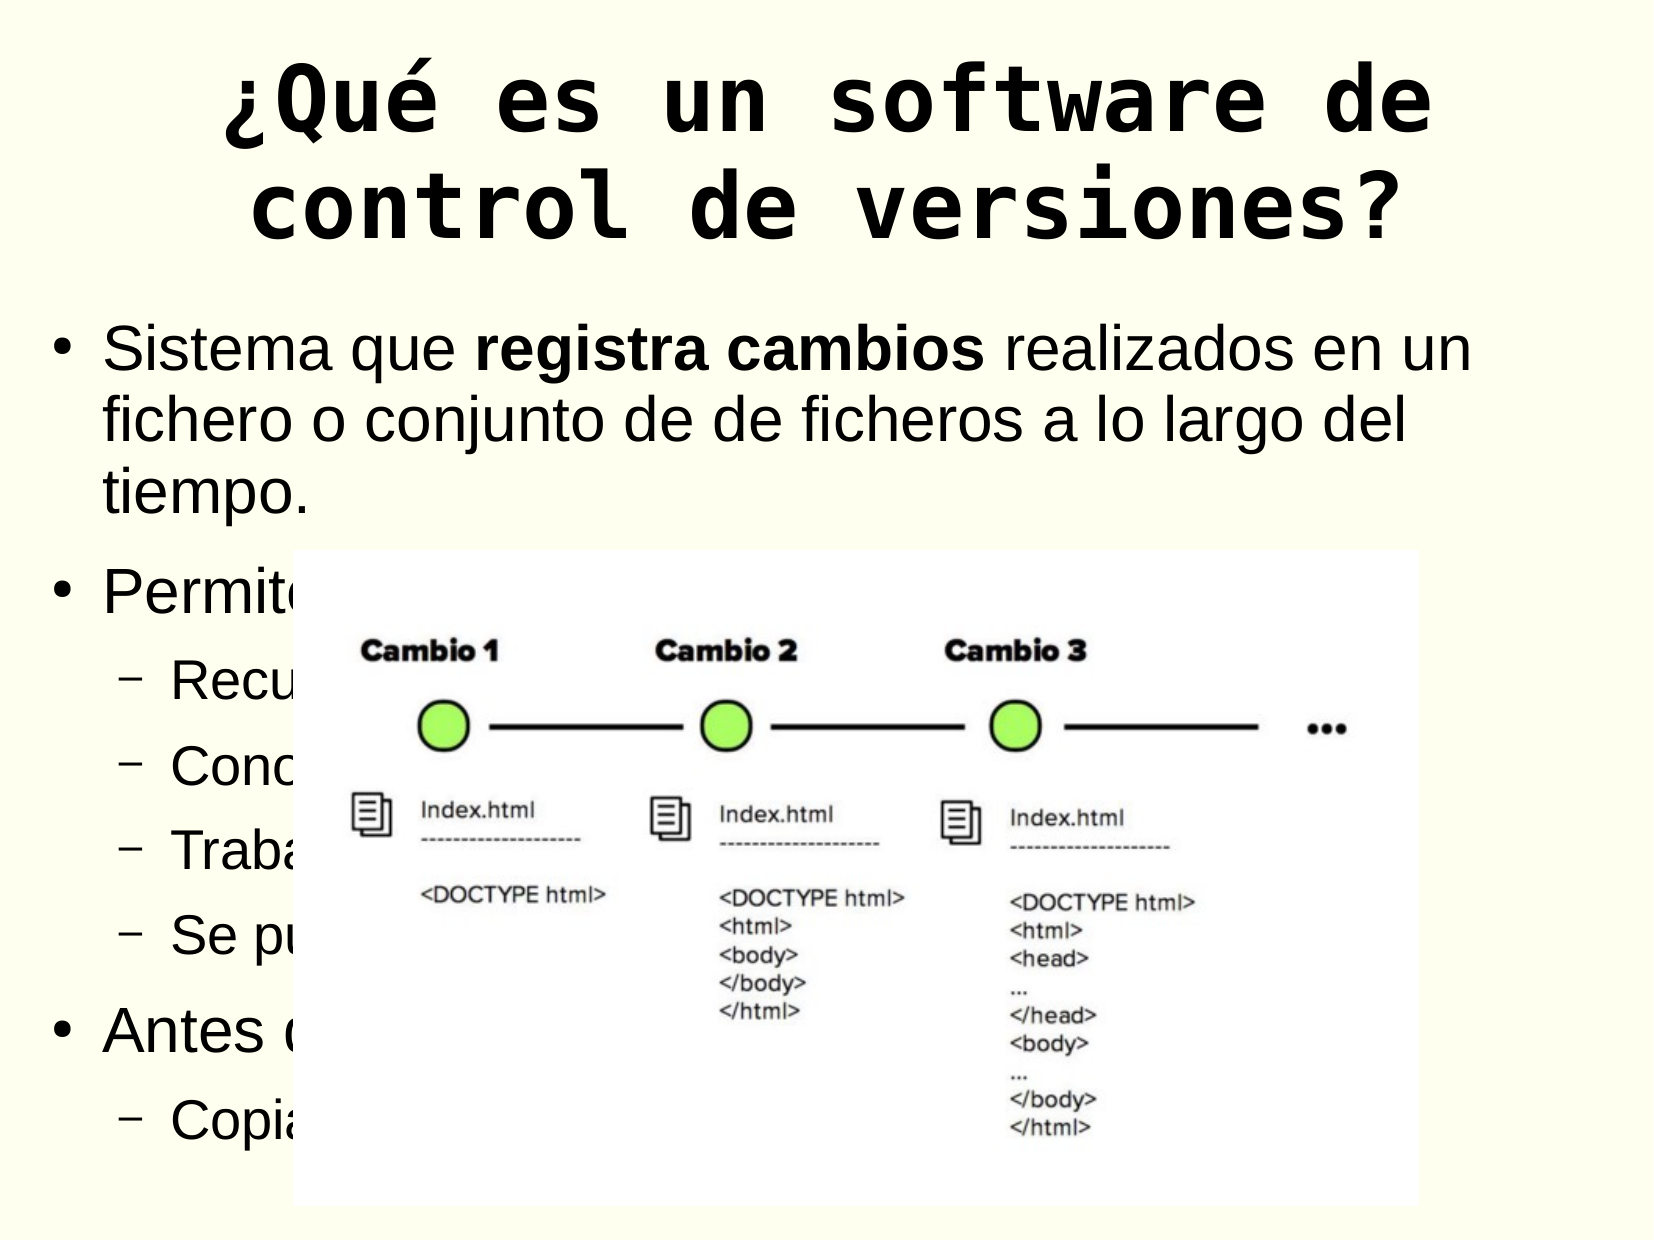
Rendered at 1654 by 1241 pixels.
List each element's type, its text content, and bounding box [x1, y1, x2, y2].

list Sistema que registra cambios realizados en un fichero o conjunto de de ficheros a lo largo del tiempo. Permiten: Recuperar versiones específicas Conocer quién hizo qué cambios y cuándo Trabajar en paralelo sin colisionar Se puede usar con todo tipo de ficheros Antes de este tipo de software: Copiar los ficheros a otro directorio [33, 312, 1608, 1162]
picture [293, 550, 1419, 1206]
title ¿Qué es un software de control de versiones? [82, 45, 1571, 261]
